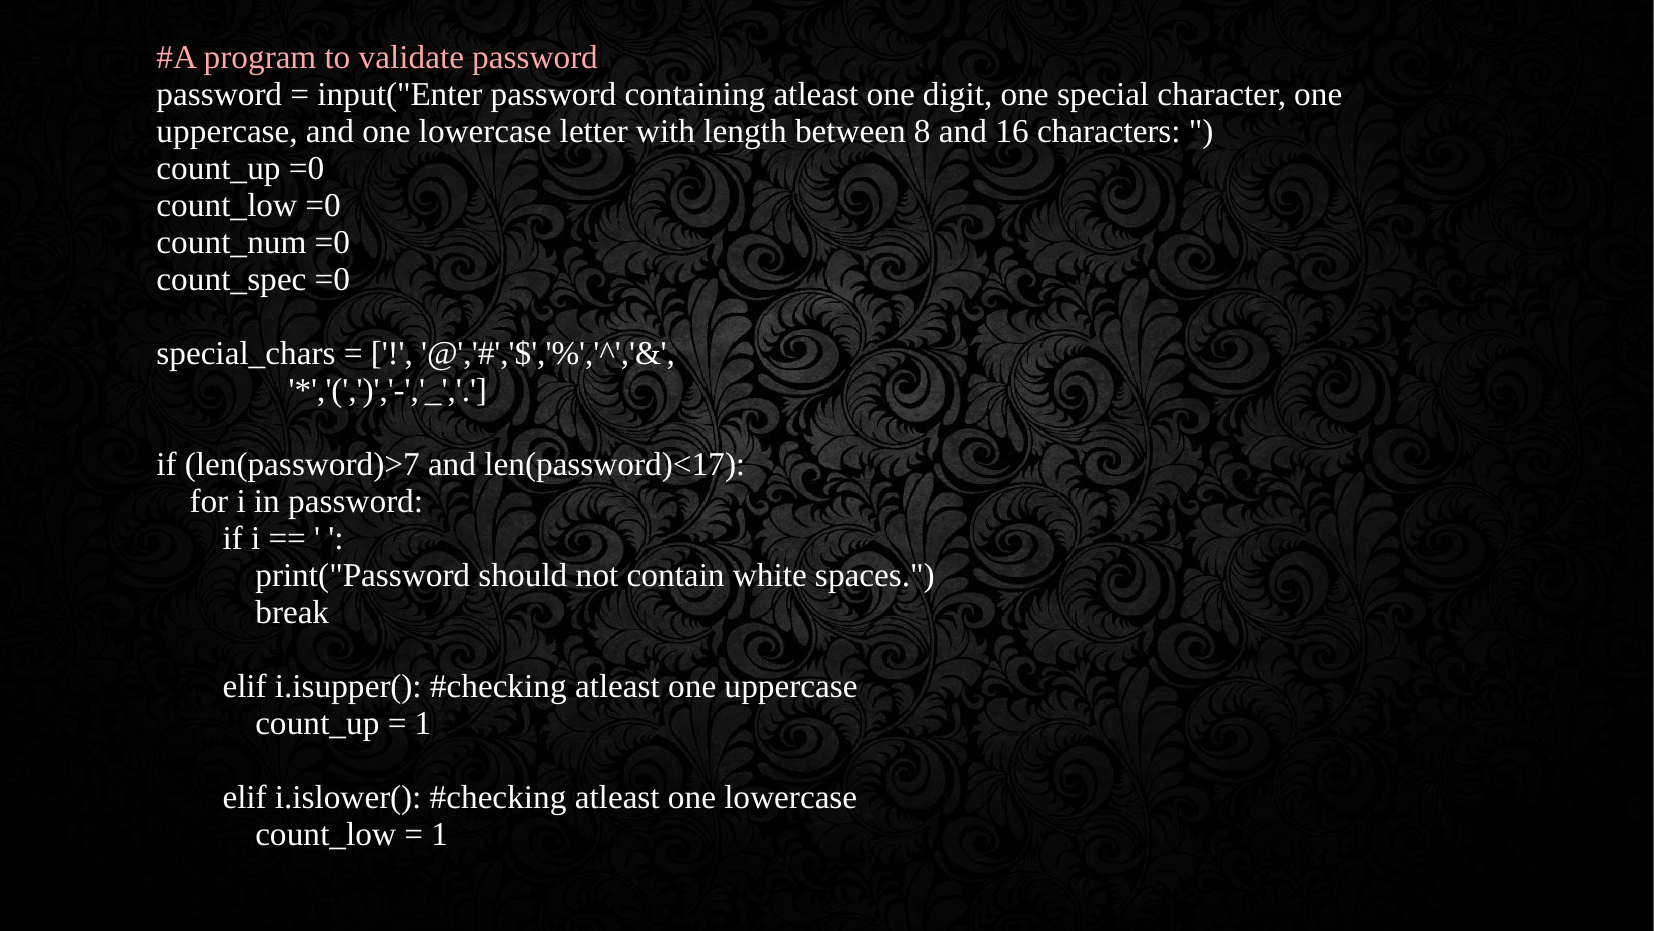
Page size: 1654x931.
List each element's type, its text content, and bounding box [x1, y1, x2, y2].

text_box #A program to validate password password = input("Enter password containing atleast one digit, one special character, one uppercase, and one lowercase letter with length between 8 and 16 characters: ") count_up =0 count_low =0 count_num =0 count_spec =0 special_chars = ['!', '@','#','$','%','^','&', '*','(',')','-','_','.'] if (len(password)>7 and len(password)<17): for i in password: if i == ' ': print("Password should not contain white spaces.") break elif i.isupper(): #checking atleast one uppercase count_up = 1 elif i.islower(): #checking atleast one lowercase count_low = 1 [141, 31, 1477, 898]
picture [0, 0, 1654, 931]
